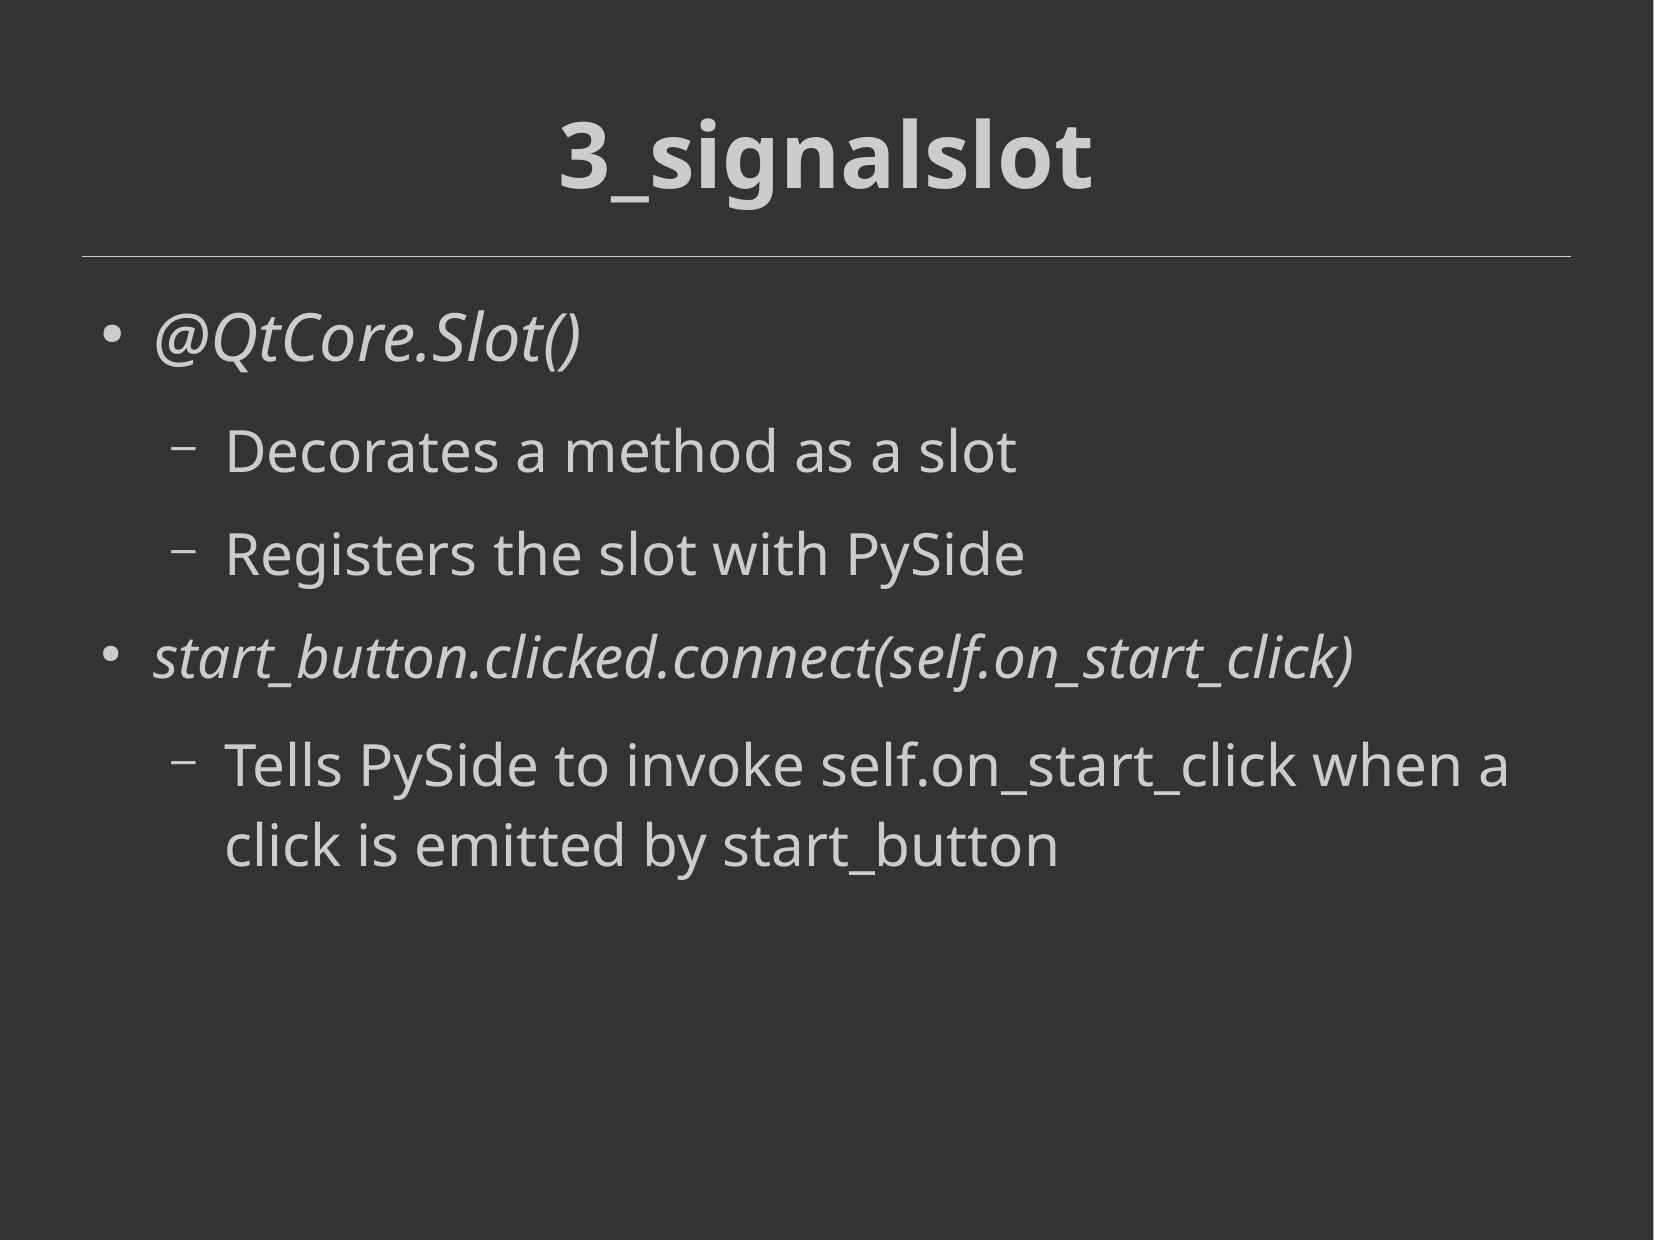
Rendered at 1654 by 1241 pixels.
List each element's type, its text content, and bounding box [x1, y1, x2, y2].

title 3_signalslot [82, 49, 1571, 257]
list @QtCore.Slot() Decorates a method as a slot Registers the slot with PySide start_button.clicked.connect(self.on_start_click) Tells PySide to invoke self.on_start_click when a click is emitted by start_button [82, 290, 1571, 1010]
